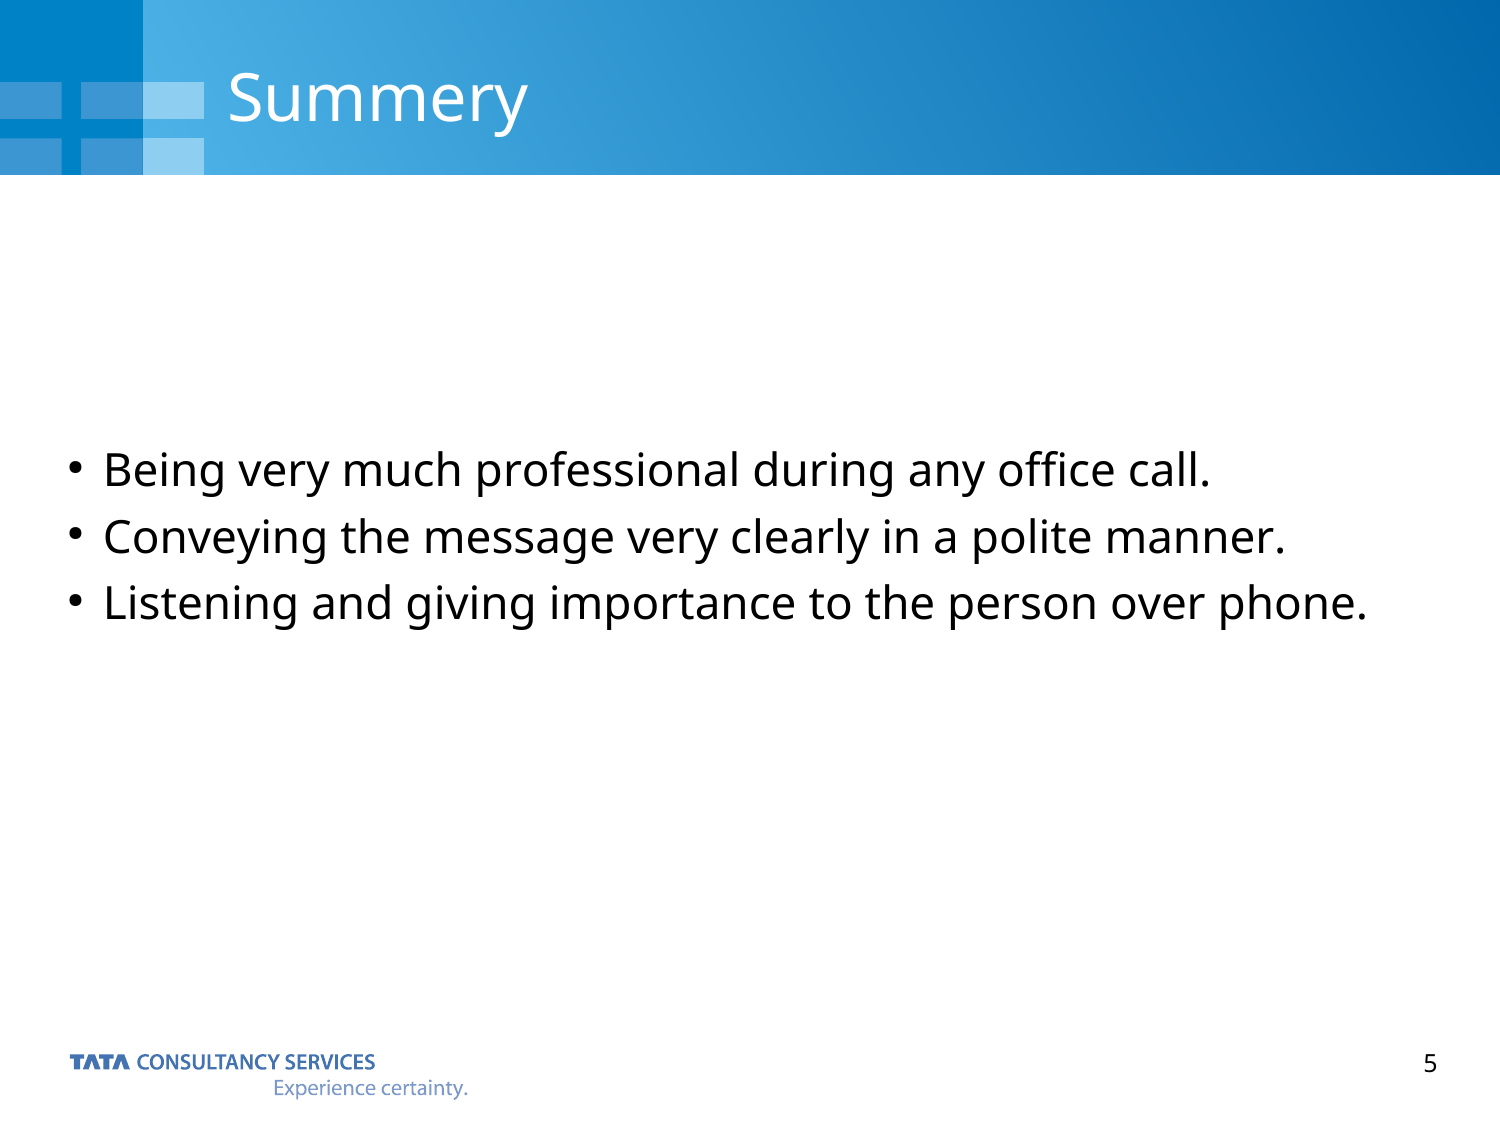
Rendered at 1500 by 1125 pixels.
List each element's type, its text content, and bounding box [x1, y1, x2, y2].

subtitle Being very much professional during any office call. Conveying the message very clearly in a polite manner. Listening and giving importance to the person over phone. [67, 152, 1450, 1051]
title Summery [212, 46, 1450, 143]
